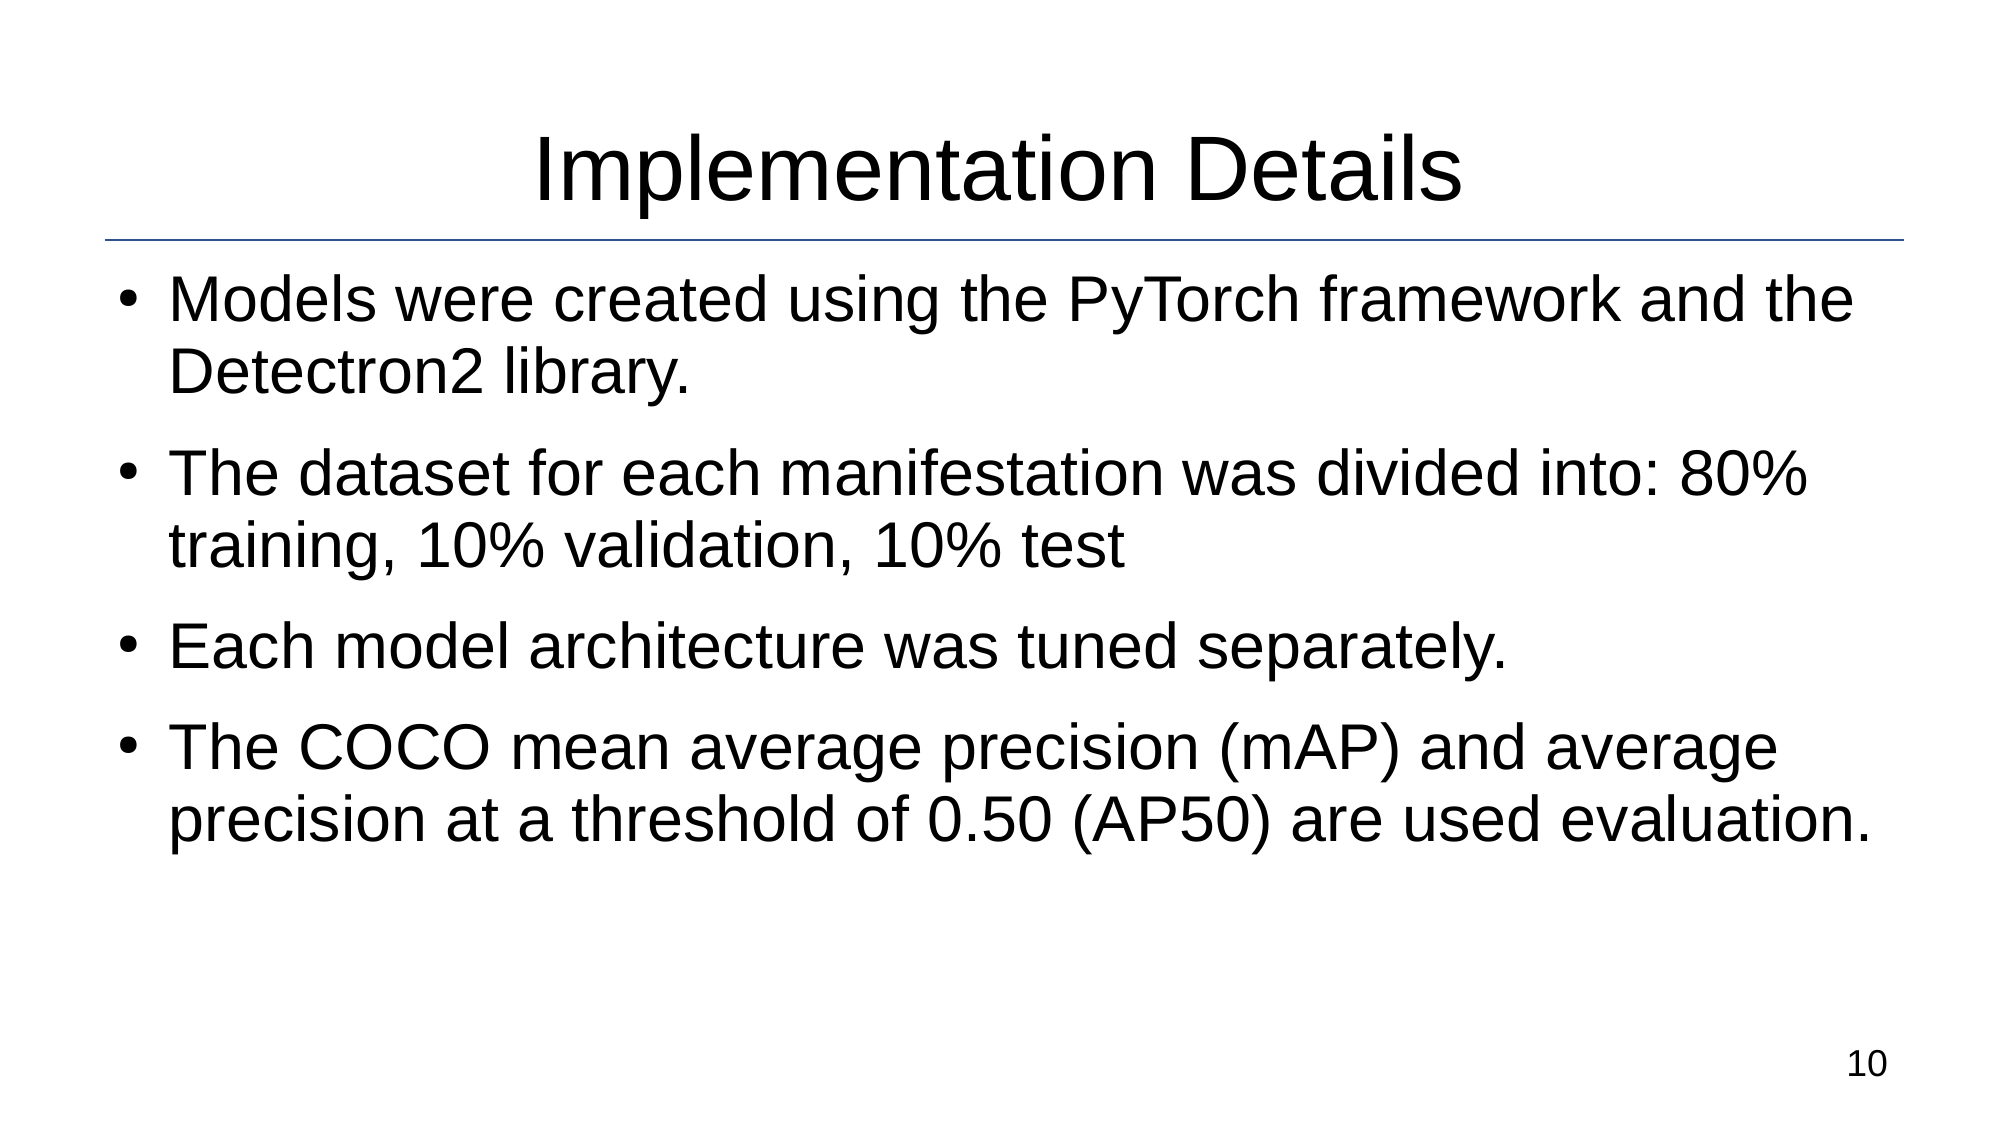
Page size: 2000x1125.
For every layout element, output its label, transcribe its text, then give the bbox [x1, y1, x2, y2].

title Implementation Details [137, 59, 1862, 263]
list Models were created using the PyTorch framework and the Detectron2 library. The dataset for each manifestation was divided into: 80% training, 10% validation, 10% test Each model architecture was tuned separately. The COCO mean average precision (mAP) and average precision at a threshold of 0.50 (AP50) are used evaluation. [99, 263, 1900, 916]
